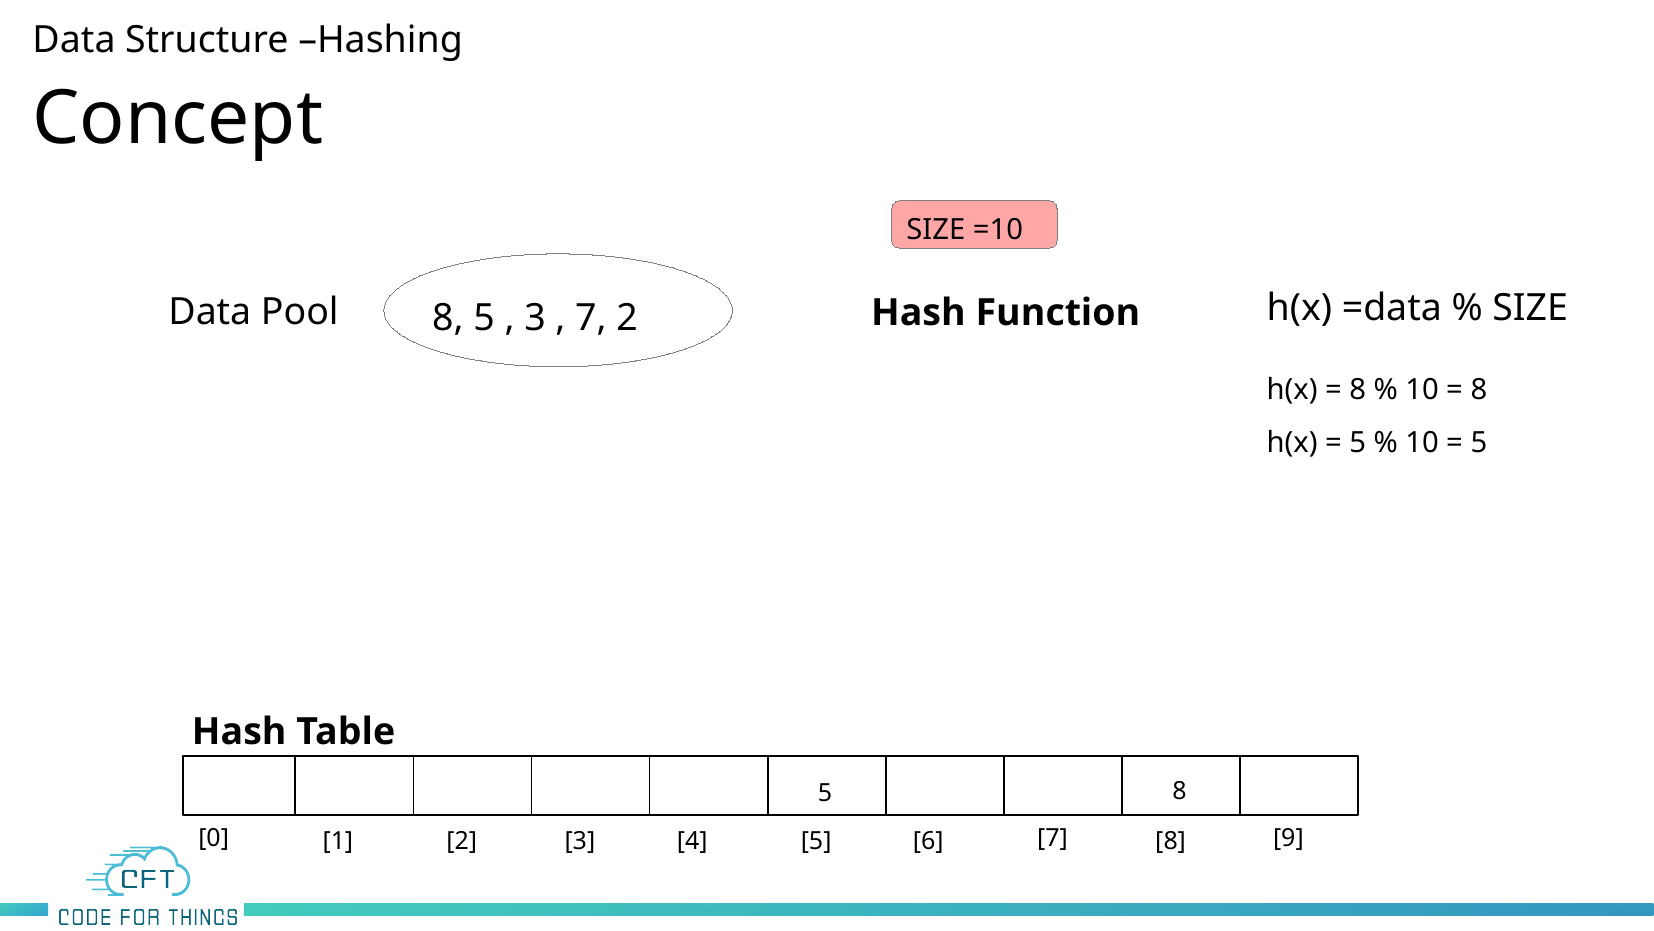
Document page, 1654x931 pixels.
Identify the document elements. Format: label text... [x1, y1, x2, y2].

text_box h(x) =data % SIZE [1216, 272, 1654, 337]
text_box [1] [301, 814, 402, 860]
text_box 8 [1157, 765, 1205, 810]
text_box [183, 755, 1359, 815]
picture [59, 846, 237, 925]
text_box [8] [1133, 814, 1235, 860]
text_box [9] [1251, 812, 1353, 857]
text_box Data Pool [118, 276, 402, 342]
text_box [405, 253, 733, 339]
text_box [5] [779, 814, 880, 860]
text_box h(x) = 5 % 10 = 5 [1216, 413, 1654, 478]
text_box Hash Table [141, 696, 461, 756]
text_box [4] [655, 814, 756, 860]
text_box [0] [177, 812, 278, 857]
text_box 5 [803, 767, 851, 812]
text_box 8, 5 , 3 , 7, 2 [402, 283, 709, 342]
title Data Structure –Hashing Concept [32, 12, 1184, 166]
text_box [6] [891, 814, 993, 860]
text_box [7] [1015, 812, 1117, 857]
text_box [413, 342, 703, 367]
text_box h(x) = 8 % 10 = 8 [1216, 361, 1654, 413]
text_box [2] [425, 814, 526, 860]
text_box [3] [543, 814, 644, 860]
text_box Hash Function [820, 278, 1216, 337]
text_box SIZE =10 [891, 200, 1058, 250]
